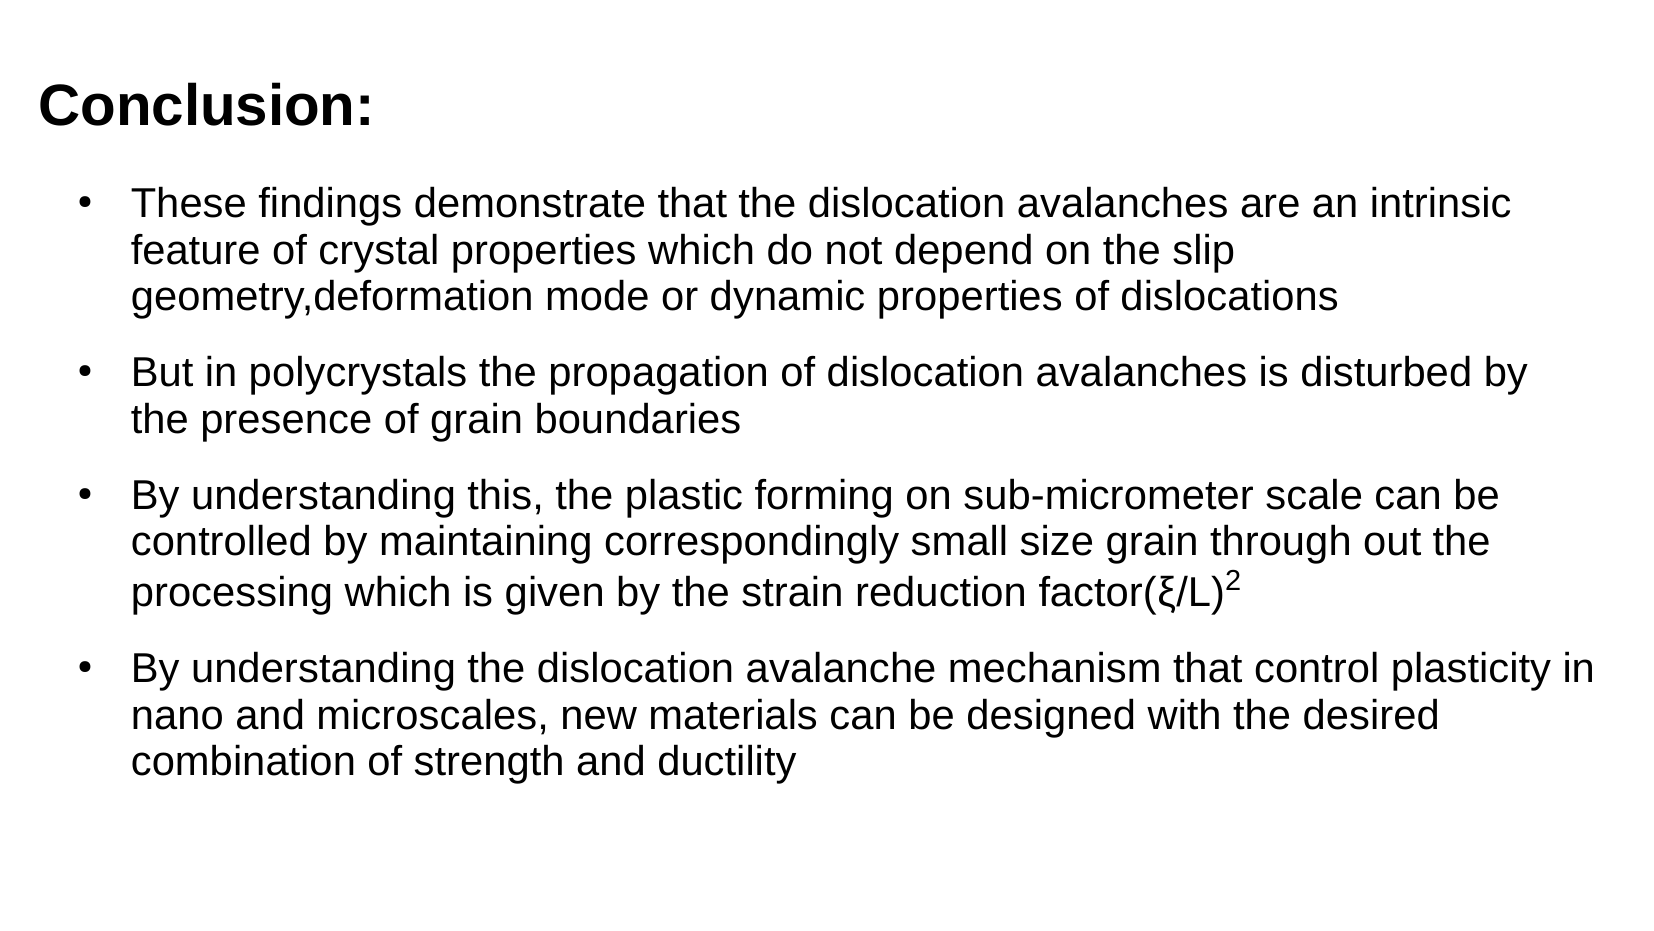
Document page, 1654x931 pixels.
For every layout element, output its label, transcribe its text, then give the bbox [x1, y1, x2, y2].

title Conclusion: [30, 60, 384, 151]
list These findings demonstrate that the dislocation avalanches are an intrinsic feature of crystal properties which do not depend on the slip geometry,deformation mode or dynamic properties of dislocations But in polycrystals the propagation of dislocation avalanches is disturbed by the presence of grain boundaries By understanding this, the plastic forming on sub-micrometer scale can be controlled by maintaining correspondingly small size grain through out the processing which is given by the strain reduction factor(ξ/L)2 By understanding the dislocation avalanche mechanism that control plasticity in nano and microscales, new materials can be designed with the desired combination of strength and ductility [60, 180, 1598, 916]
